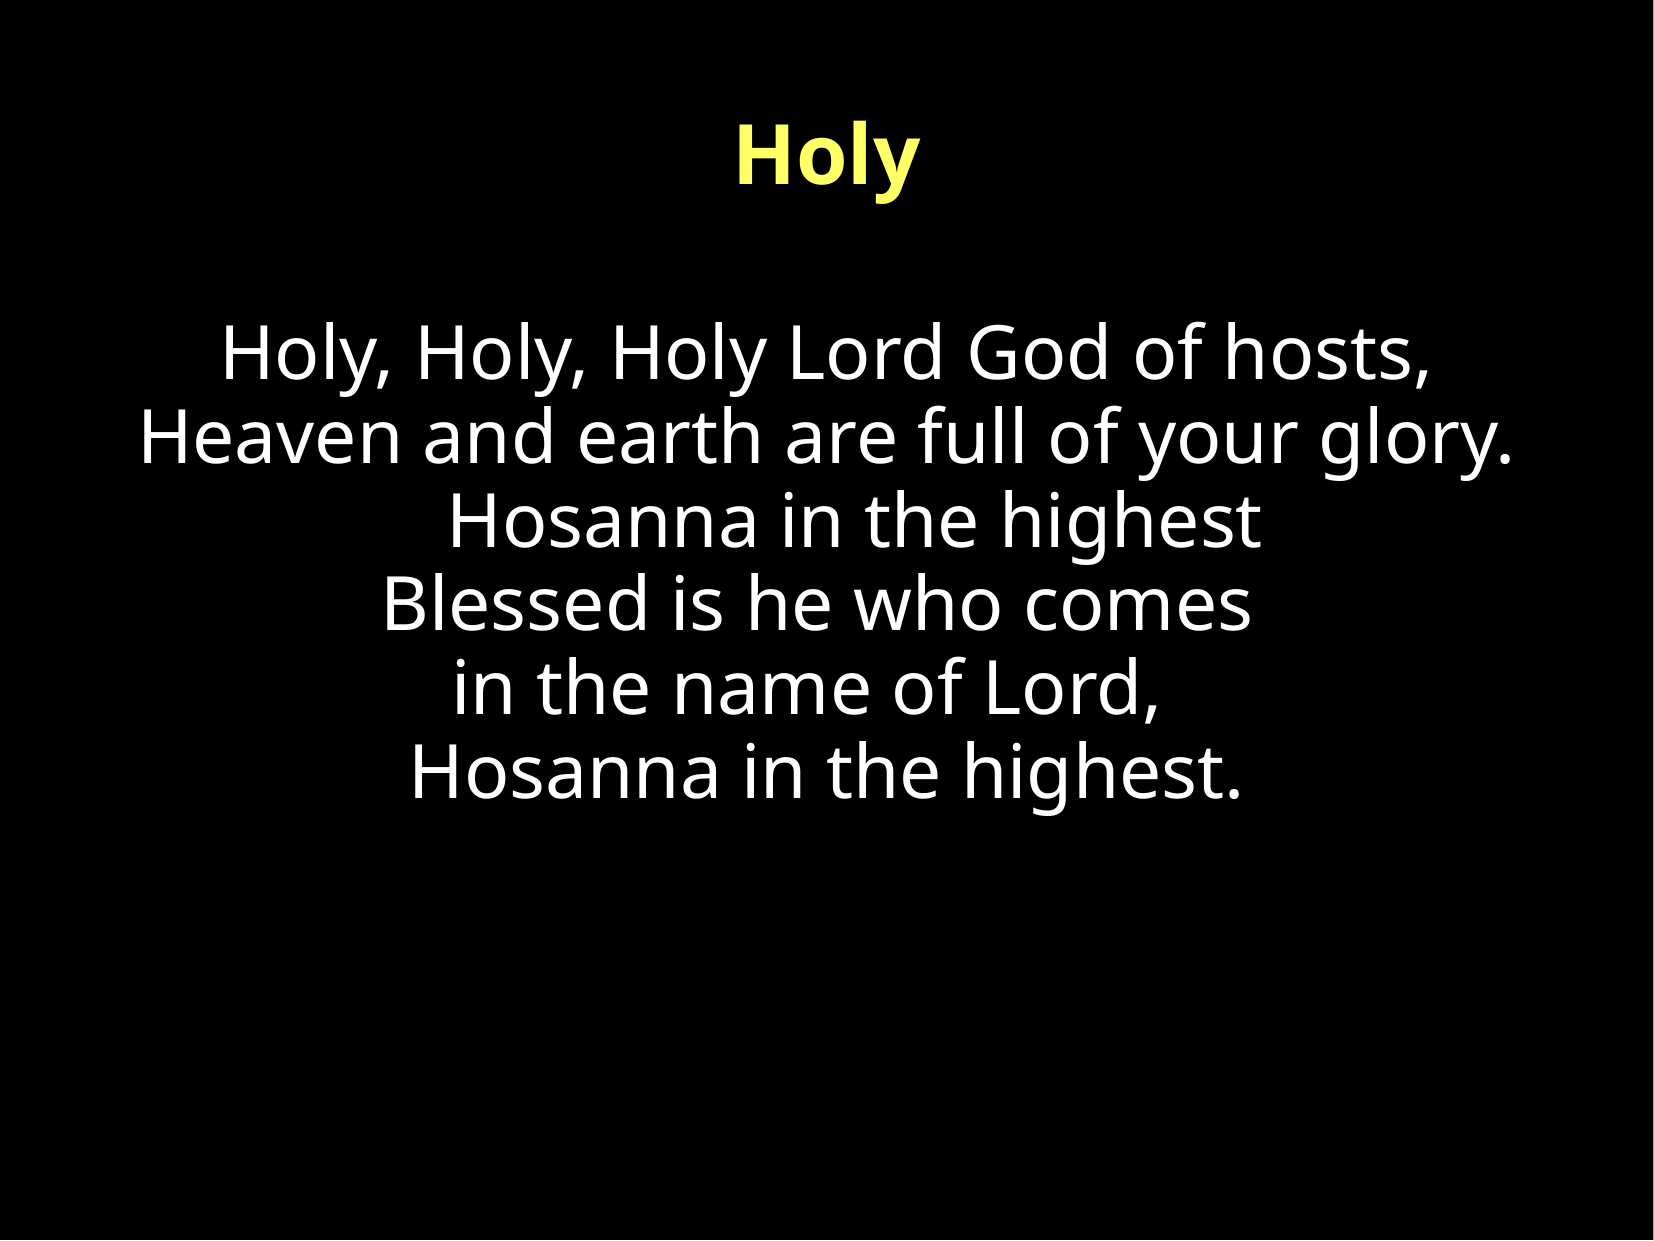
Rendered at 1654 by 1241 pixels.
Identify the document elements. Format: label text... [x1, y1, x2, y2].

title Holy [82, 49, 1571, 257]
list Holy, Holy, Holy Lord God of hosts, Heaven and earth are full of your glory. Hosanna in the highest Blessed is he who comes in the name of Lord, Hosanna in the highest. [0, 307, 1654, 1241]
